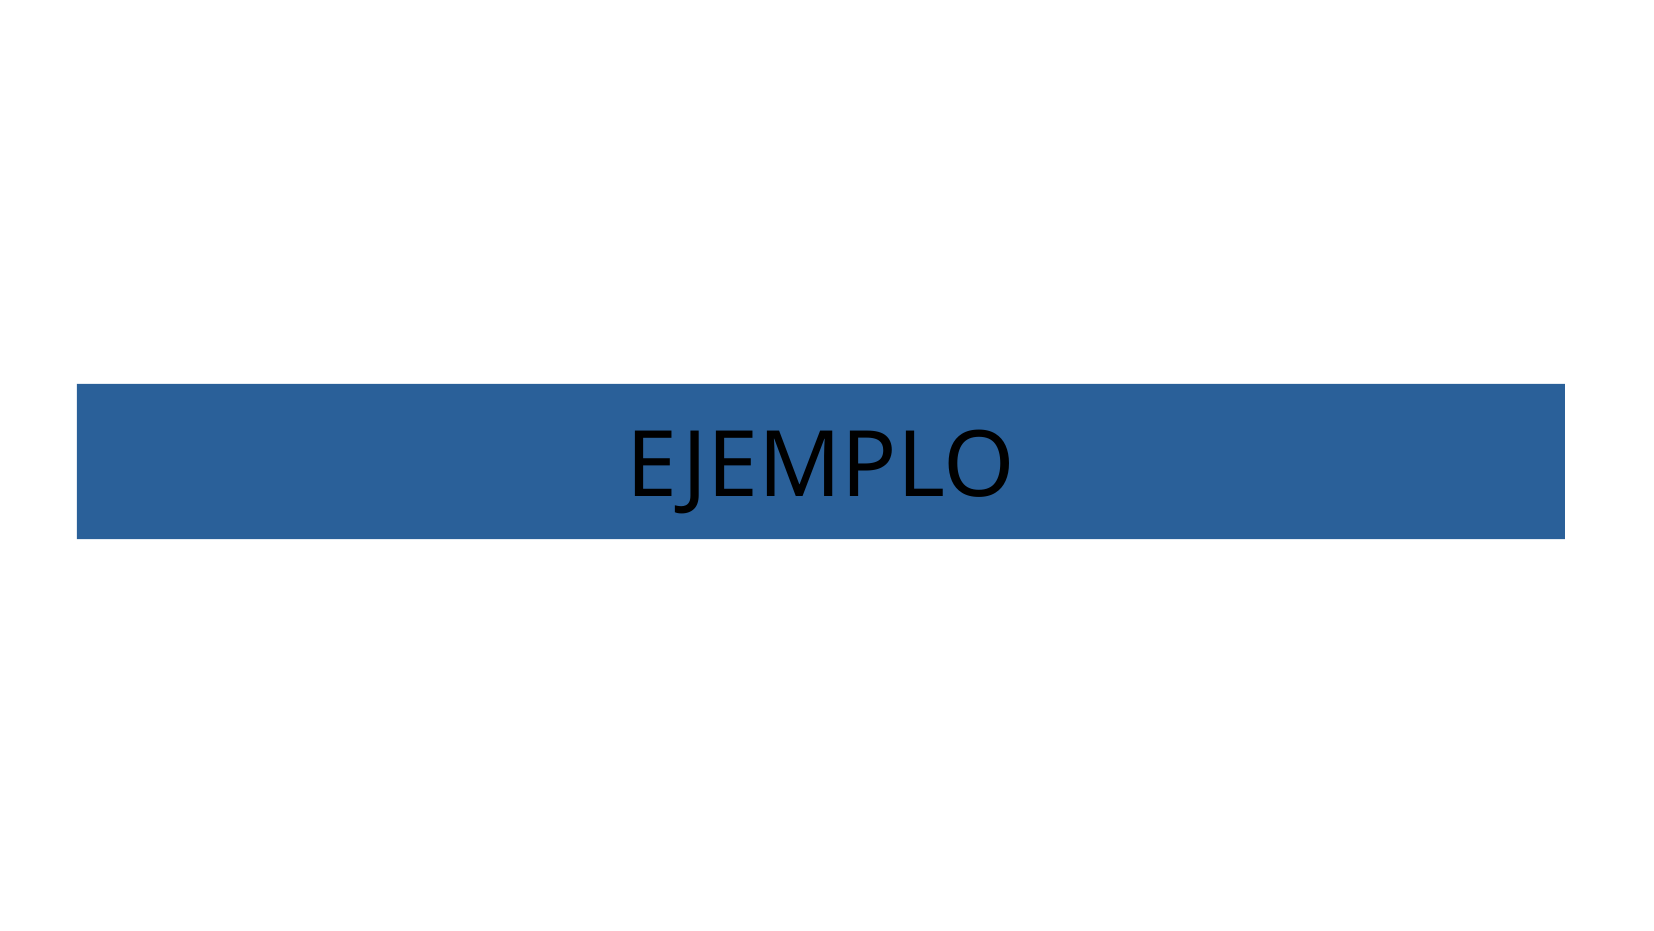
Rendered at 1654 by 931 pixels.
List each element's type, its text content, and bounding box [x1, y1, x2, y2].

title EJEMPLO [76, 383, 1565, 540]
